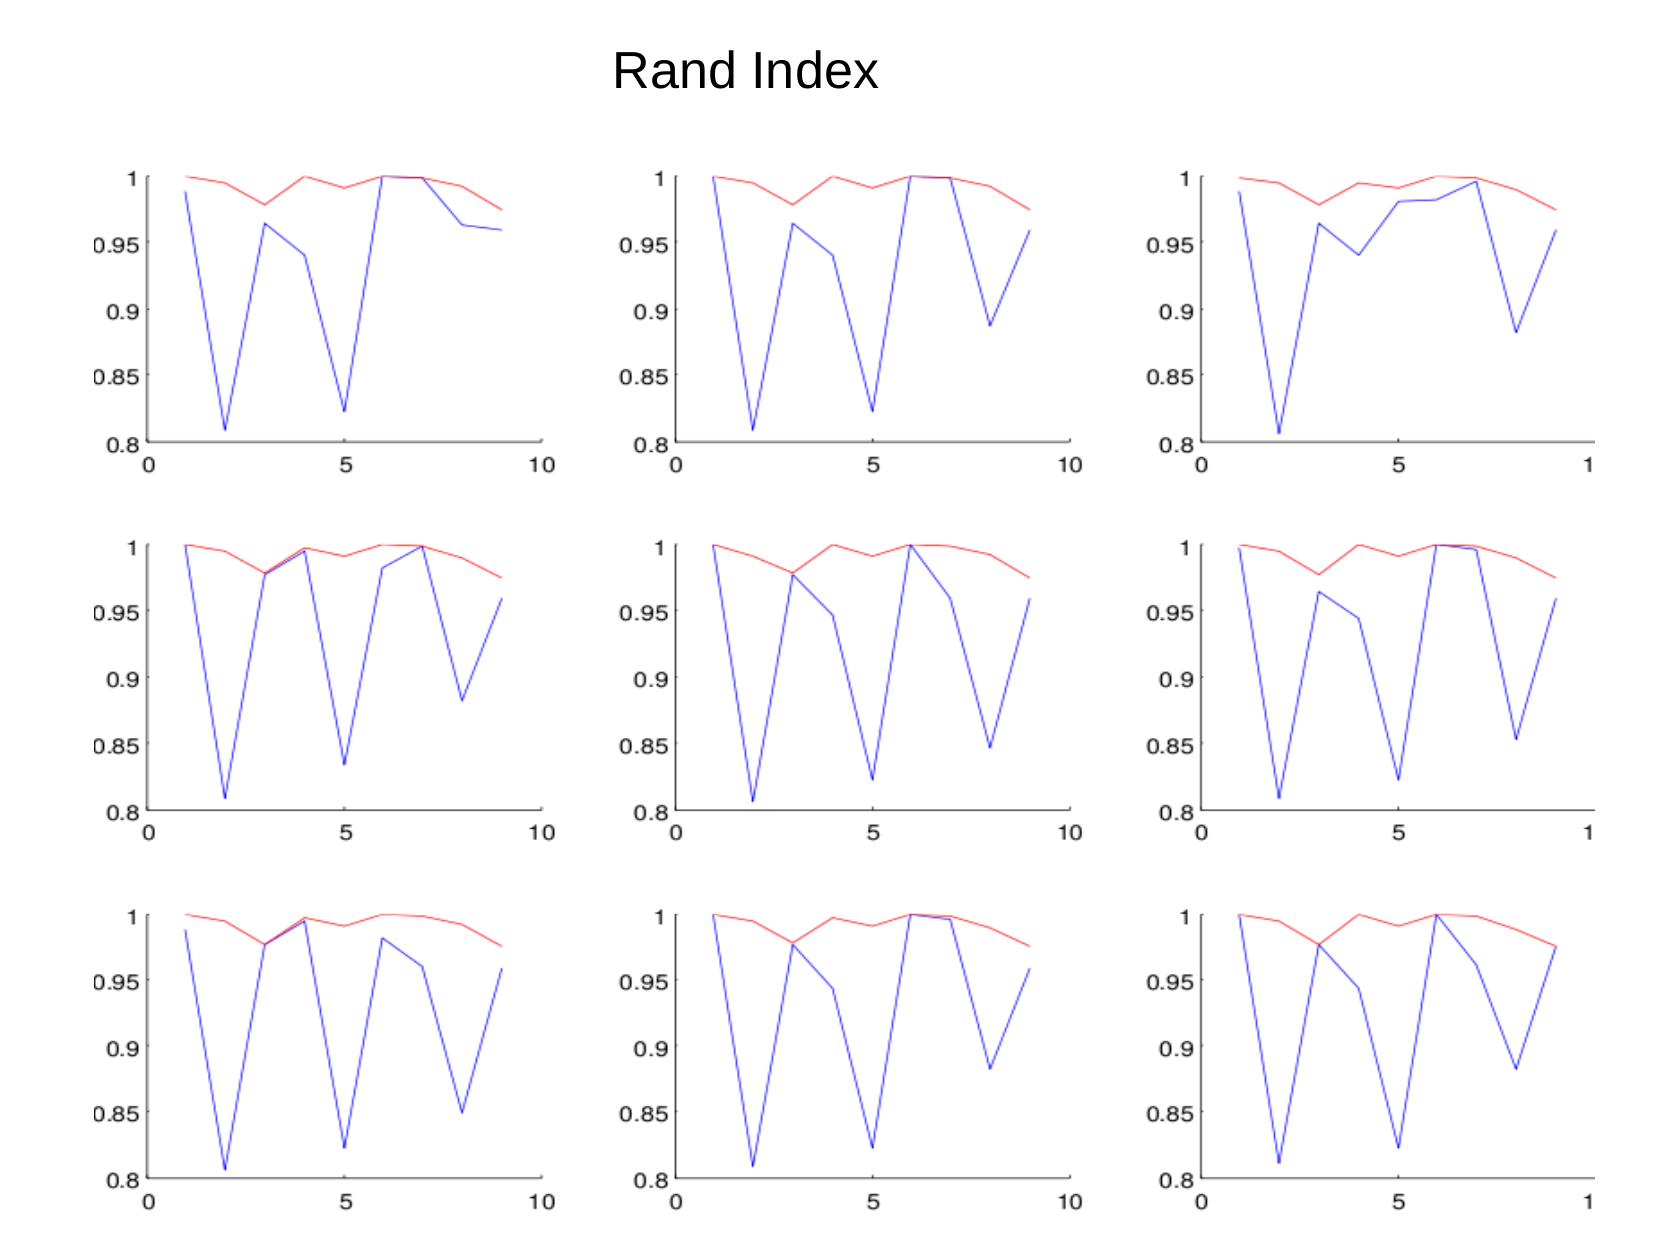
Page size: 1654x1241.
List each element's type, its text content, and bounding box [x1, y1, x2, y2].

picture [94, 106, 1595, 1241]
text_box Rand Index [597, 33, 1048, 114]
